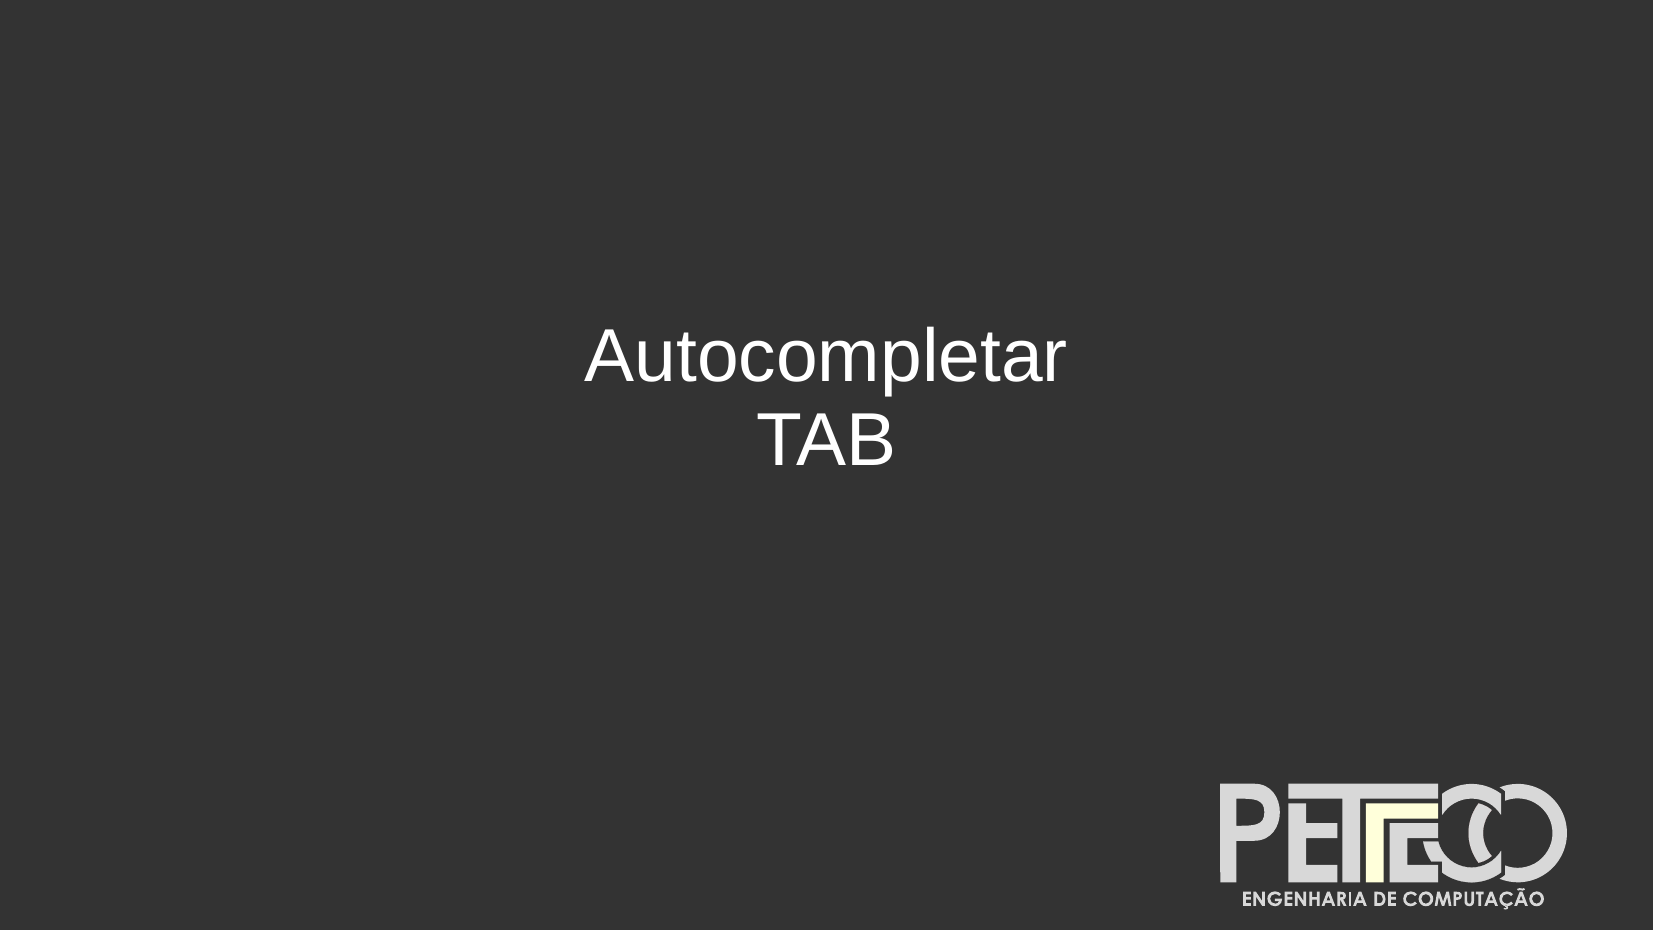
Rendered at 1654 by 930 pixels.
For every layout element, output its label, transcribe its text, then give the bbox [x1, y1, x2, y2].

subtitle Autocompletar TAB [82, 37, 1571, 757]
